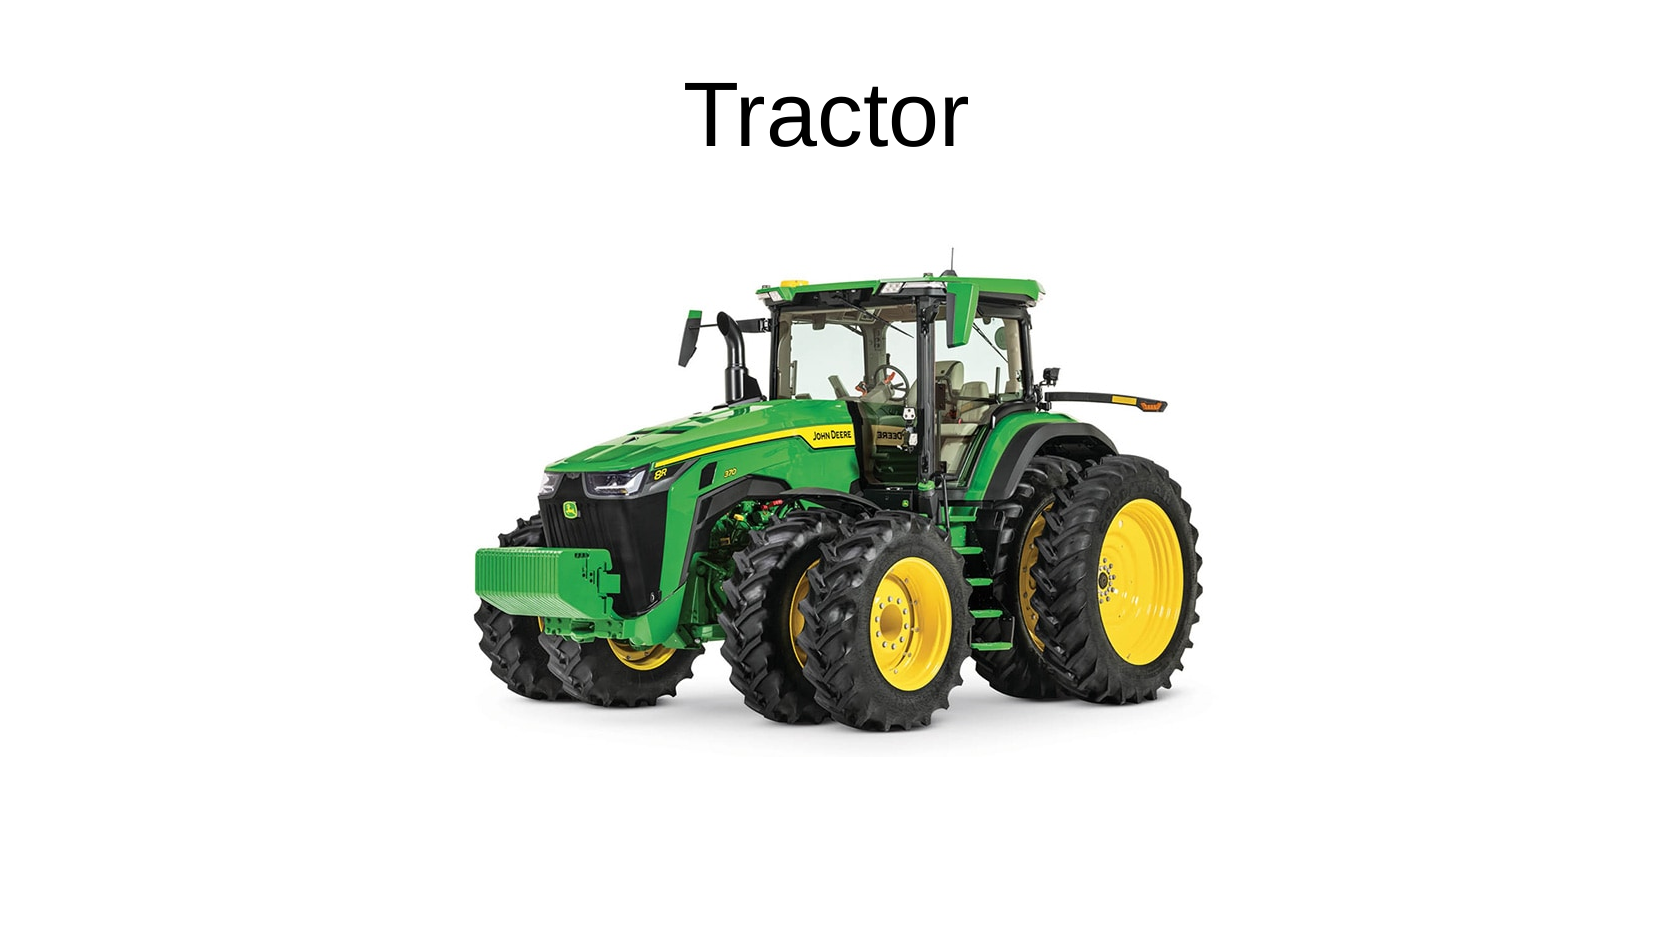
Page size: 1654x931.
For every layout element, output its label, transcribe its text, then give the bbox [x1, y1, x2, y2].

title Tractor [82, 37, 1571, 193]
picture [347, 217, 1307, 758]
